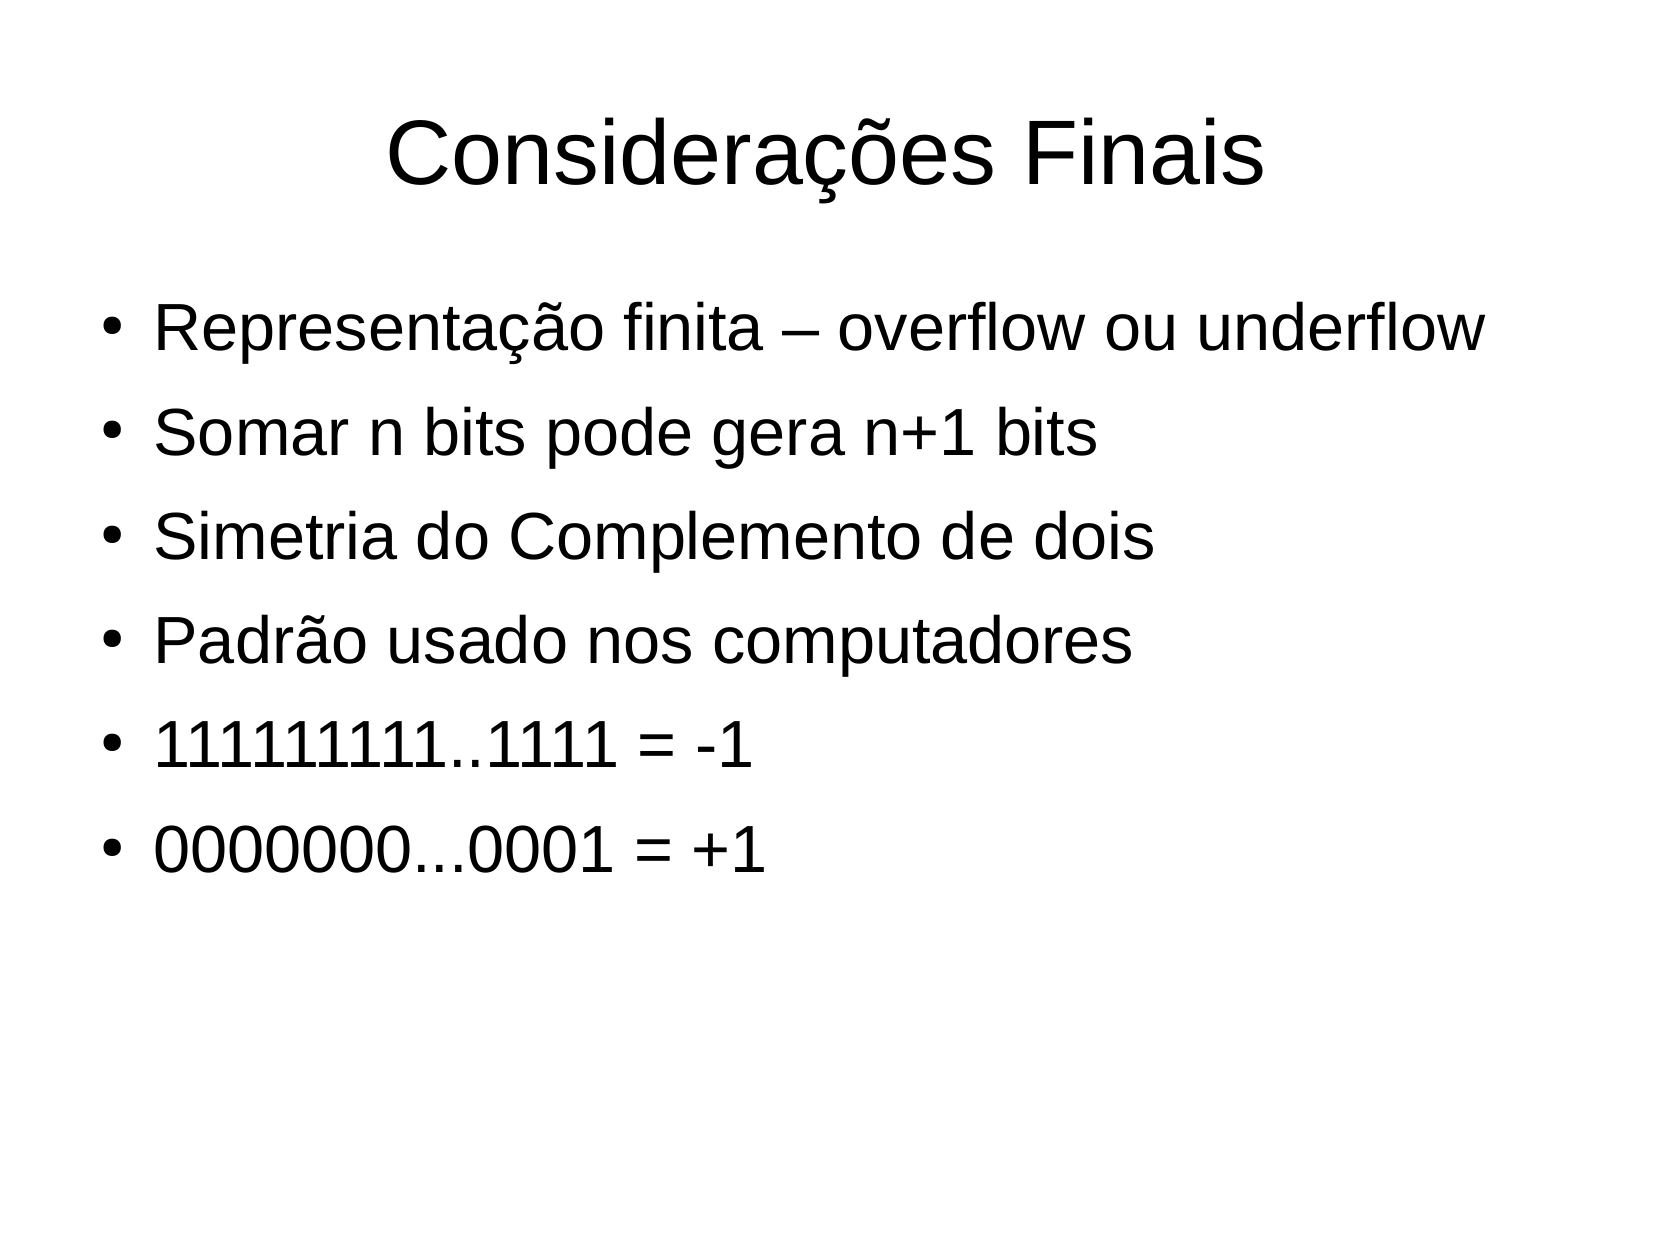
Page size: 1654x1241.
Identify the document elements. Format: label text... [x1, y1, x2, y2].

list Representação finita – overflow ou underflow Somar n bits pode gera n+1 bits Simetria do Complemento de dois Padrão usado nos computadores 111111111..1111 = -1 0000000...0001 = +1 [82, 290, 1571, 1109]
title Considerações Finais [82, 49, 1571, 257]
